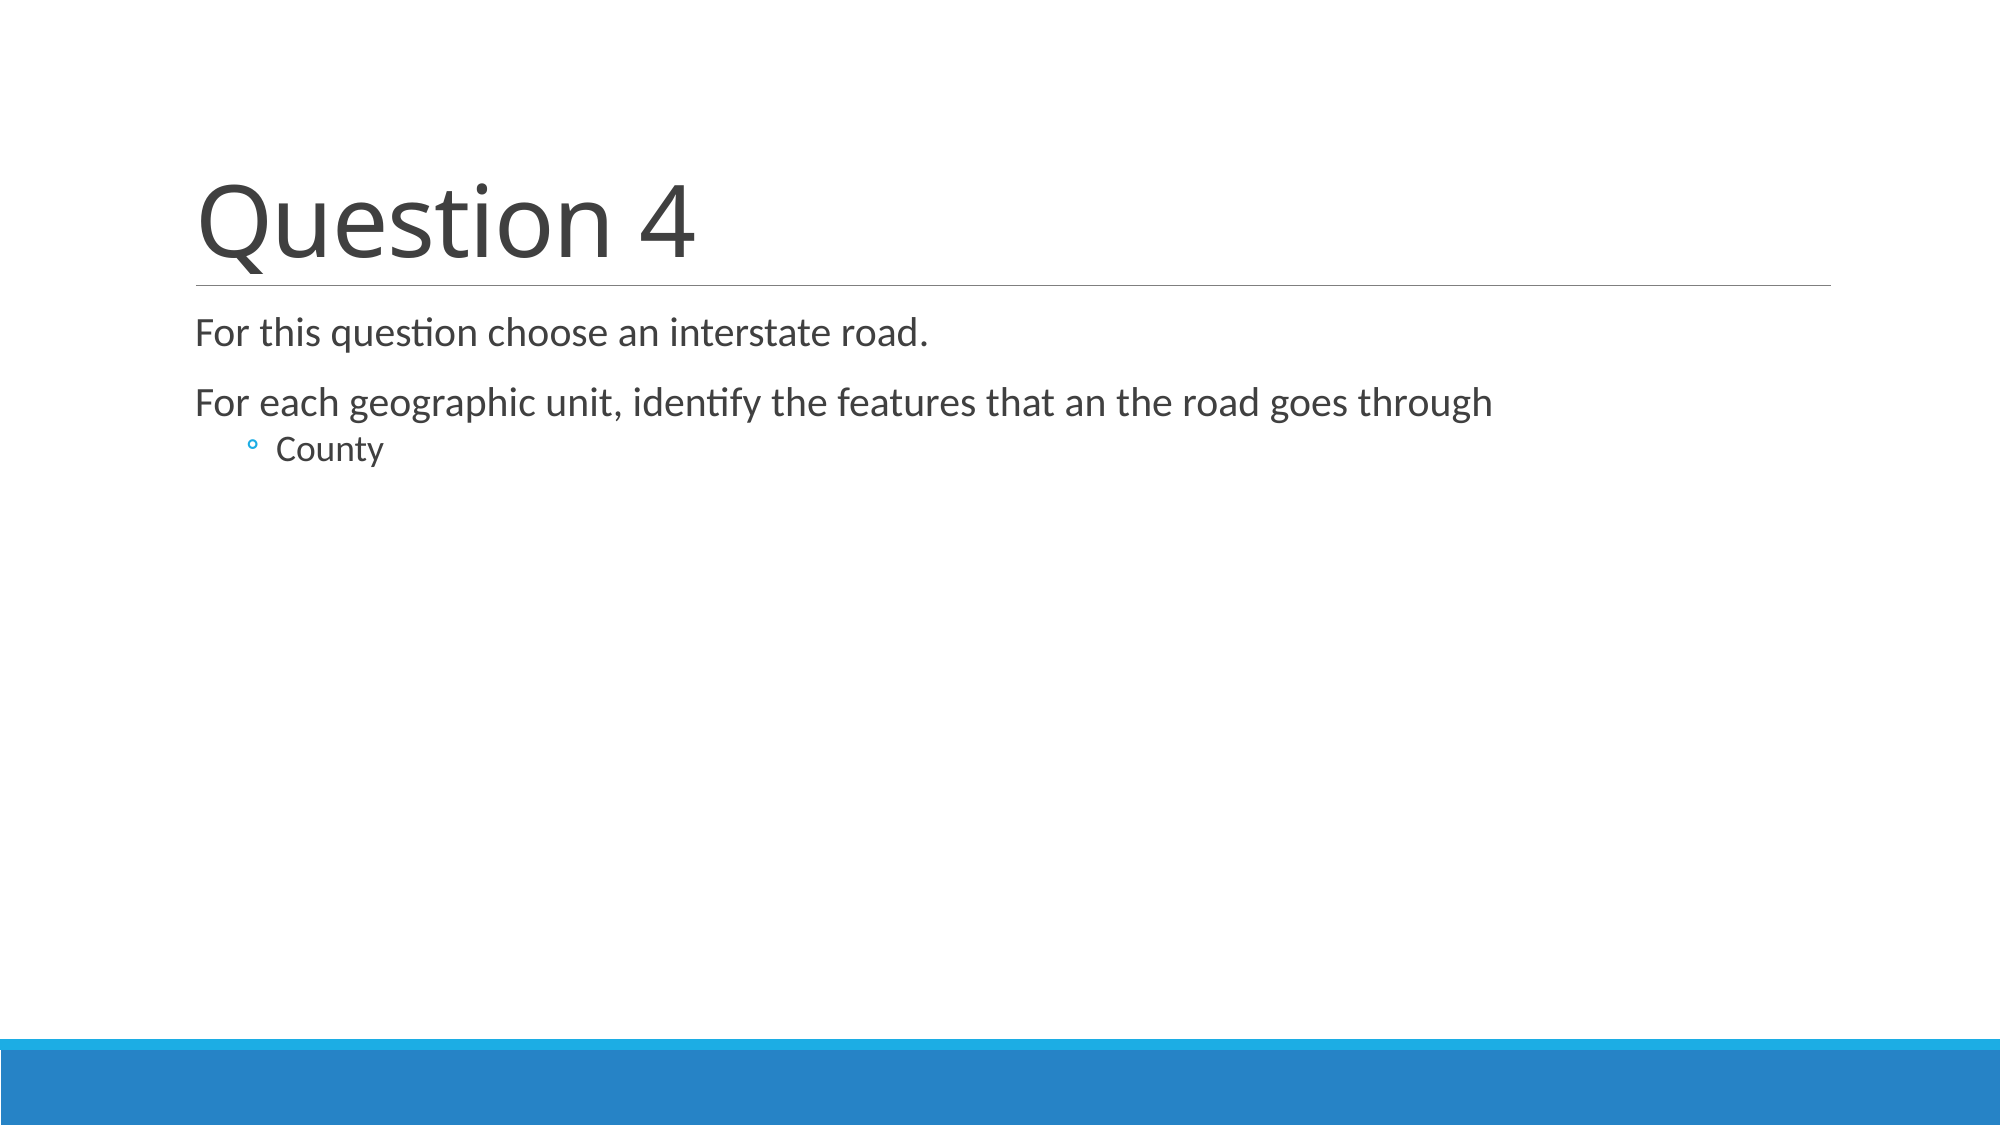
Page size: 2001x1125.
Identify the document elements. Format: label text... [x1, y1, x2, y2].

title Question 4 [180, 47, 1831, 286]
list For this question choose an interstate road. For each geographic unit, identify the features that an the road goes through County [180, 302, 1831, 963]
